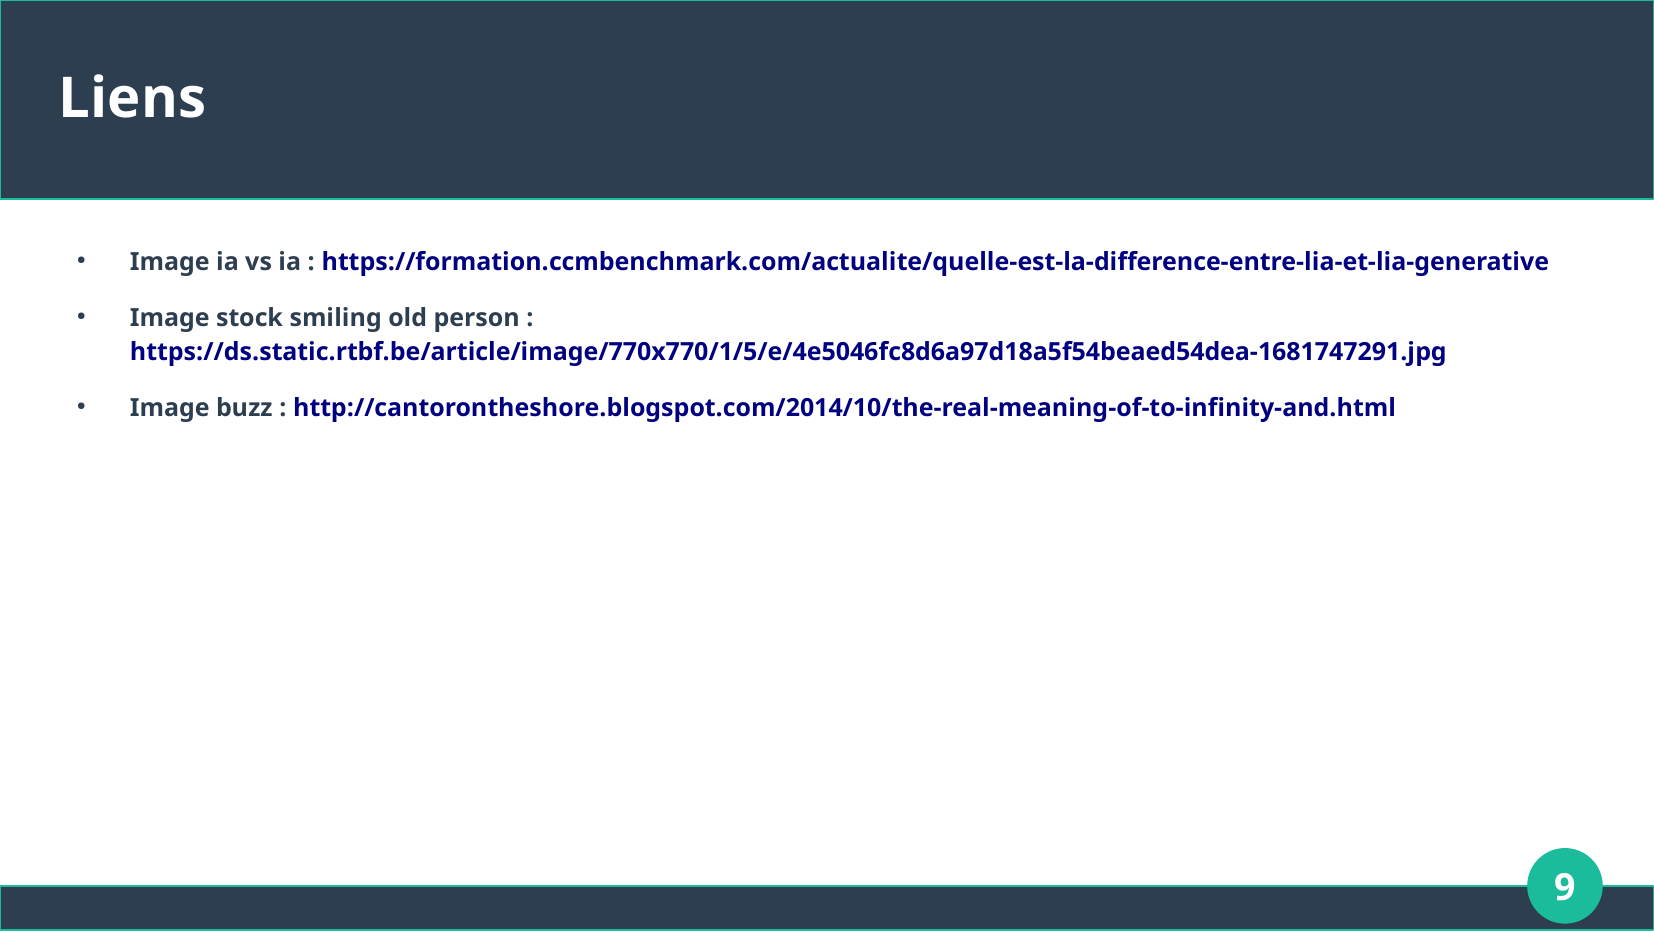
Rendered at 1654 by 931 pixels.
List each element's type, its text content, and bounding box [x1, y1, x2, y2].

list Image ia vs ia : https://formation.ccmbenchmark.com/actualite/quelle-est-la-difference-entre-lia-et-lia-generative Image stock smiling old person : https://ds.static.rtbf.be/article/image/770x770/1/5/e/4e5046fc8d6a97d18a5f54beaed54dea-1681747291.jpg Image buzz : http://cantorontheshore.blogspot.com/2014/10/the-real-meaning-of-to-infinity-and.html [59, 243, 1595, 864]
title Liens [59, 37, 1595, 156]
